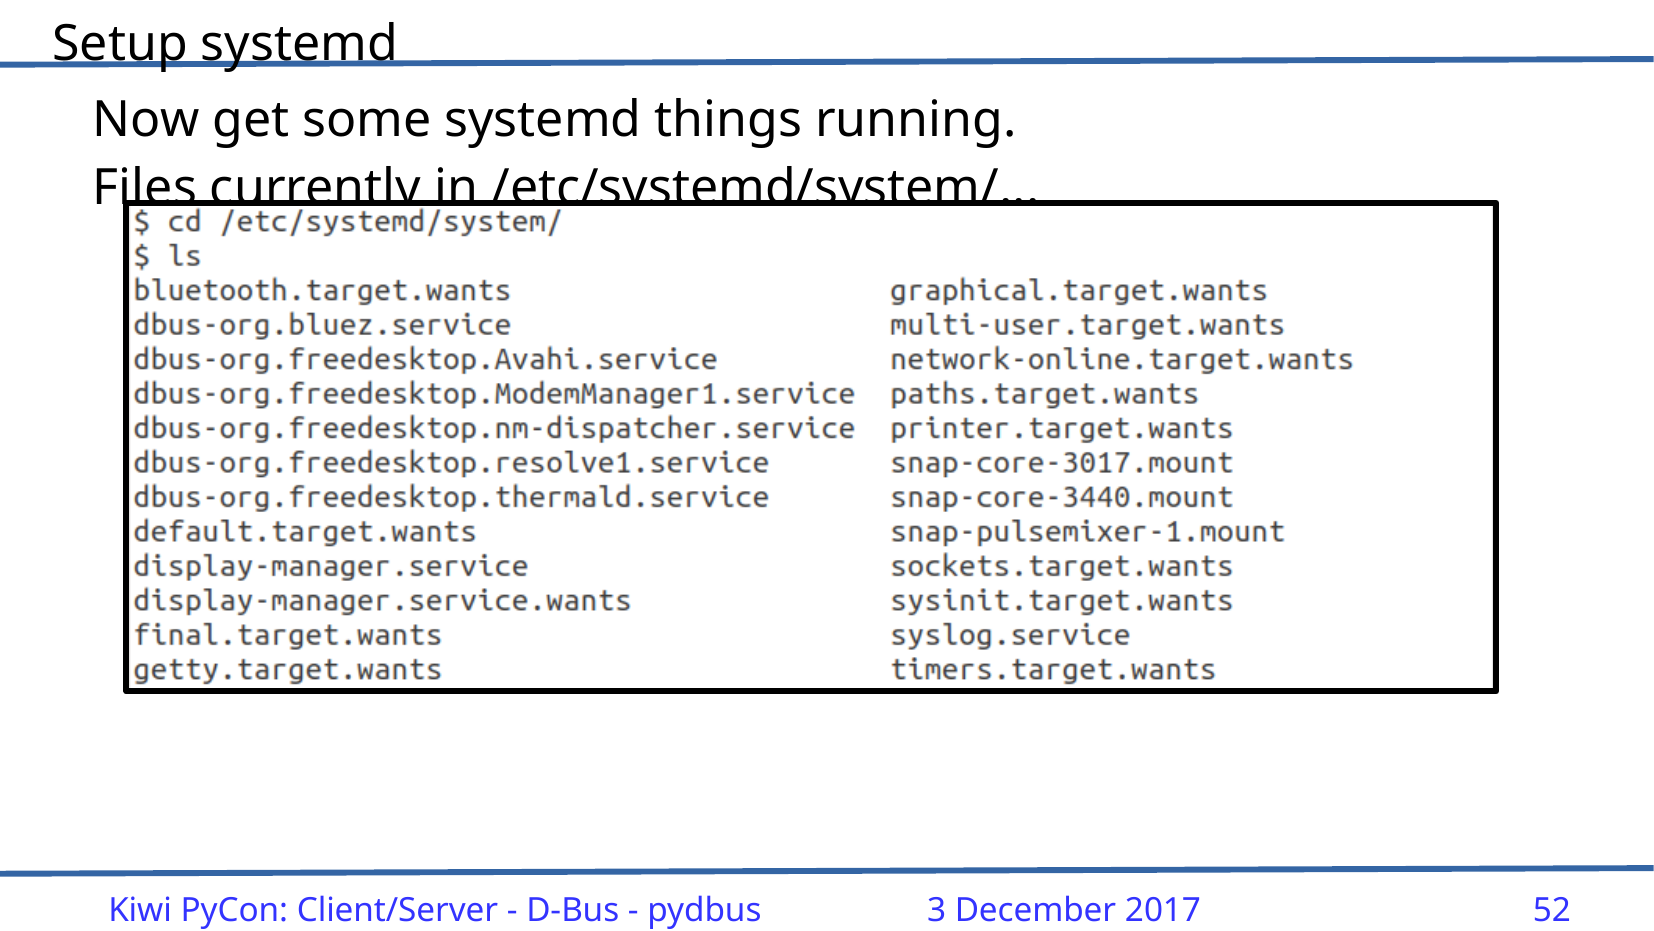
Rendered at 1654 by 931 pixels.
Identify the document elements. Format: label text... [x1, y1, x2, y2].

text_box Setup systemd [37, 0, 1540, 76]
text_box Now get some systemd things running. Files currently in /etc/systemd/system/... [78, 75, 1629, 191]
picture [129, 205, 1494, 689]
